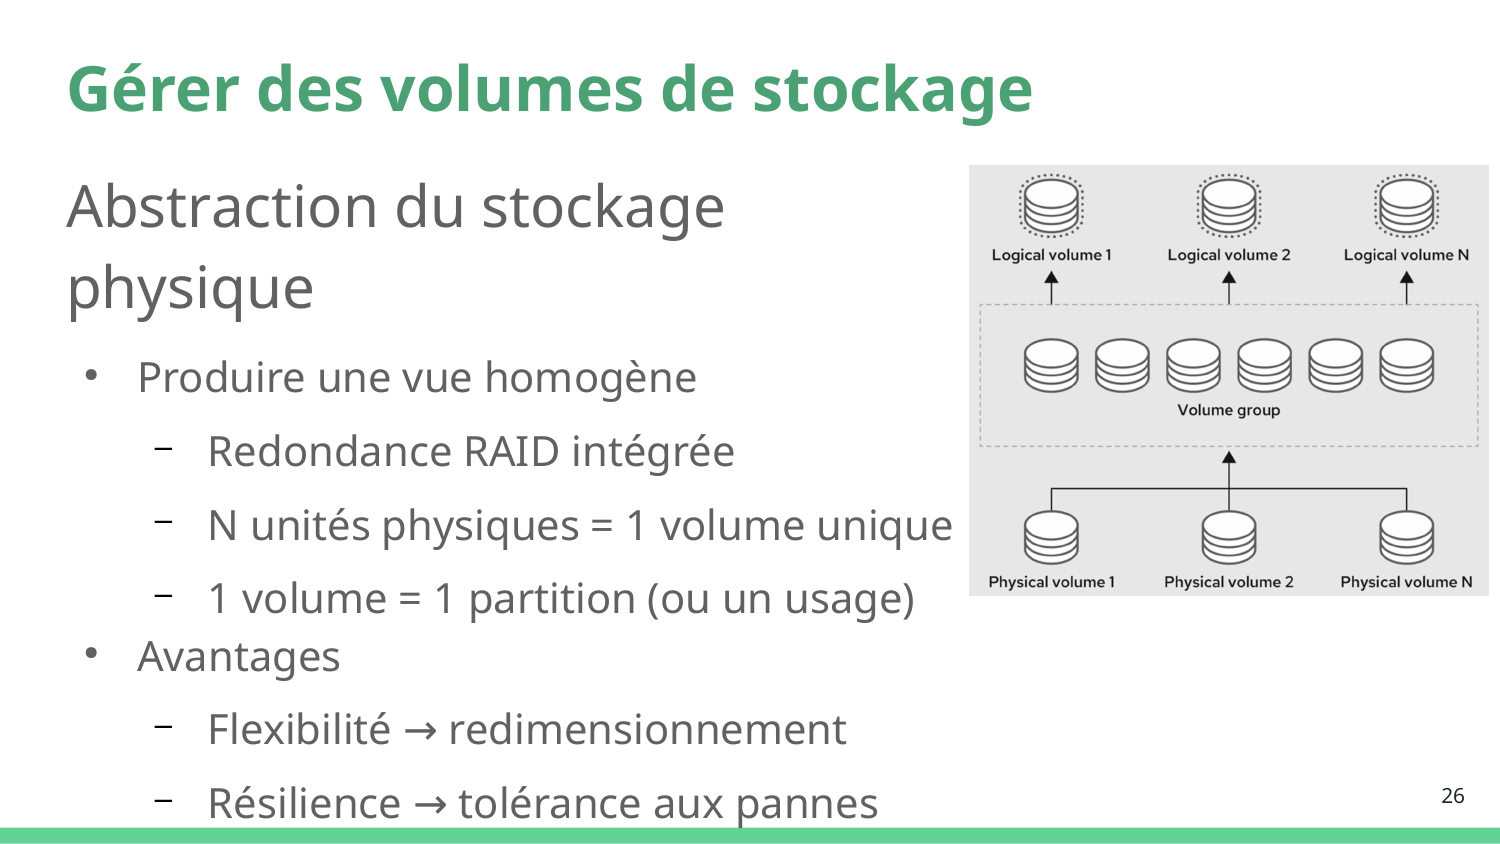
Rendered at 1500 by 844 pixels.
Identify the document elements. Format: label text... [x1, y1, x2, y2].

picture [969, 165, 1489, 596]
title Gérer des volumes de stockage [51, 23, 1449, 117]
list Abstraction du stockage physique Produire une vue homogène Redondance RAID intégrée N unités physiques = 1 volume unique 1 volume = 1 partition (ou un usage) Avantages Flexibilité → redimensionnement Résilience → tolérance aux pannes Performances → choix SSD/NVME/RAMFS [51, 144, 1004, 844]
slide_number <numéro> [1389, 764, 1480, 830]
